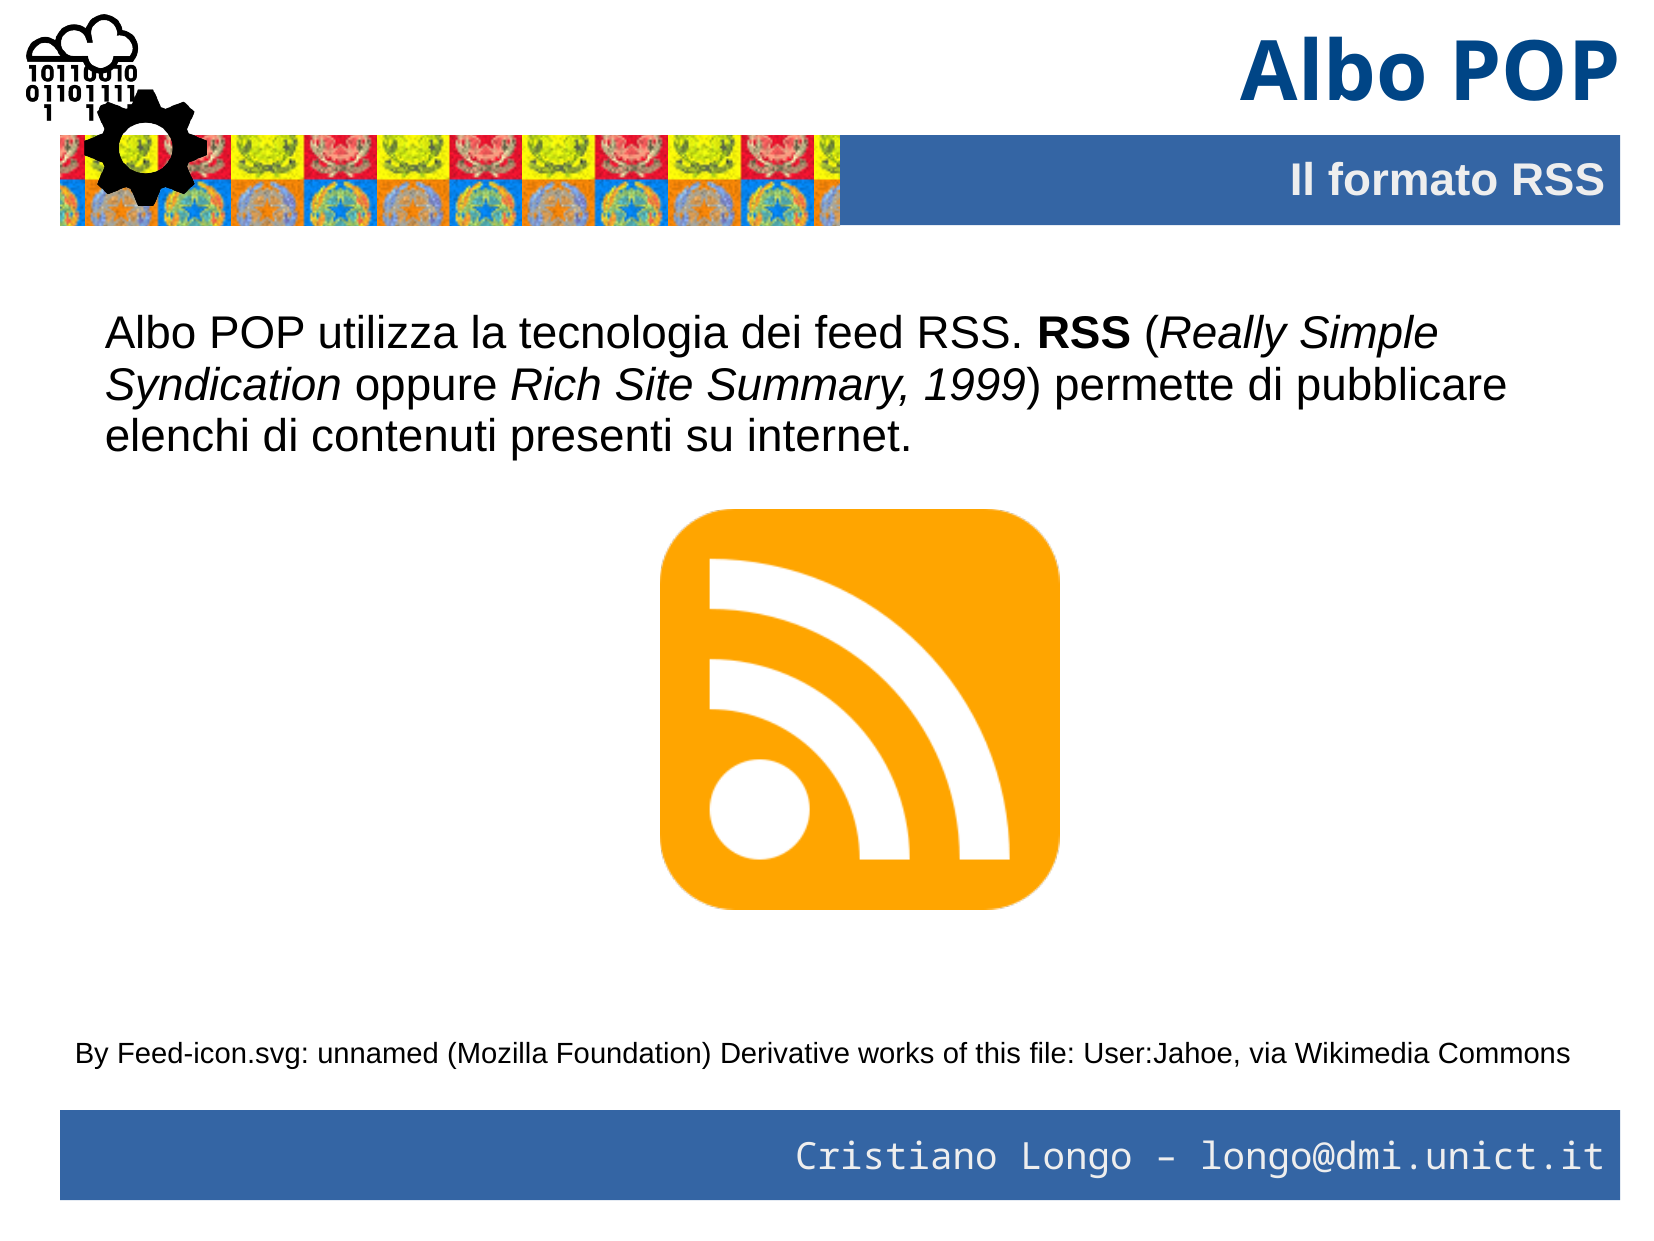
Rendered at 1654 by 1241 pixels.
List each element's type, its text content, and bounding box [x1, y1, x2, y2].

text_box [60, 135, 840, 226]
text_box By Feed-icon.svg: unnamed (Mozilla Foundation) Derivative works of this file: User:Jahoe, via Wikimedia Commons [60, 1029, 1596, 1111]
picture [26, 14, 207, 206]
picture [660, 509, 1060, 910]
text_box Cristiano Longo – longo@dmi.unict.it [60, 1110, 1621, 1201]
text_box Il formato RSS [840, 135, 1621, 226]
text_box Albo POP [982, 4, 1636, 124]
text_box Albo POP utilizza la tecnologia dei feed RSS. RSS (Really Simple Syndication oppure Rich Site Summary, 1999) permette di pubblicare elenchi di contenuti presenti su internet. [90, 300, 1621, 520]
